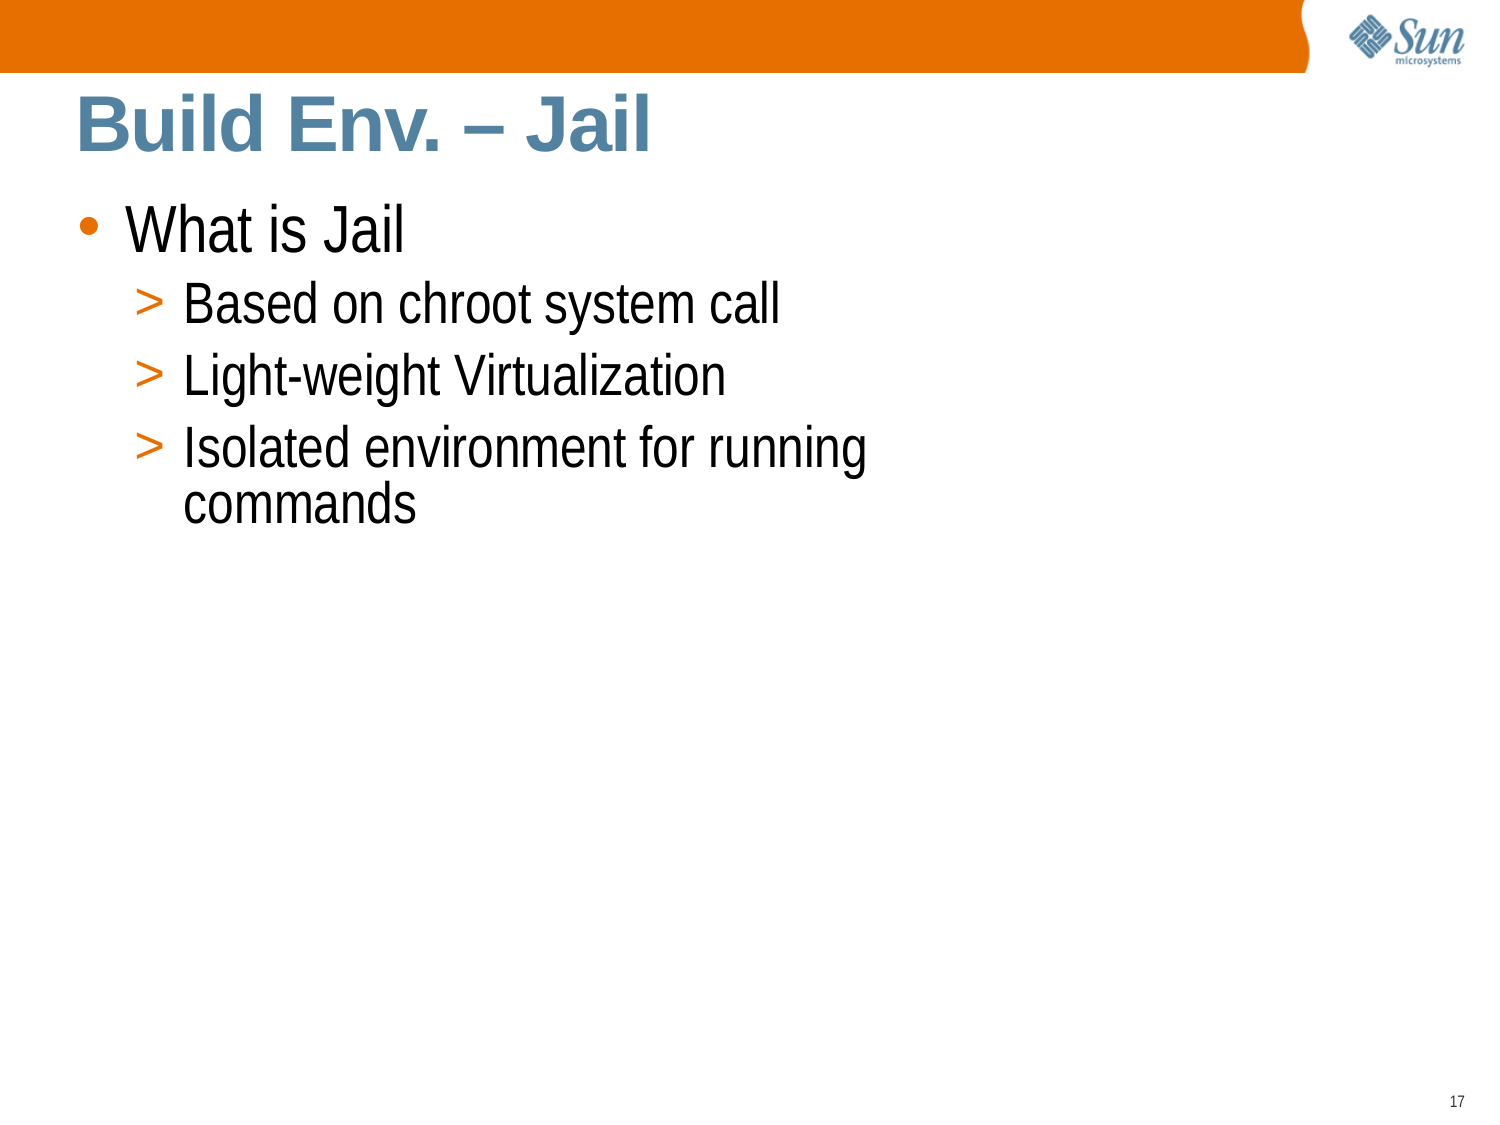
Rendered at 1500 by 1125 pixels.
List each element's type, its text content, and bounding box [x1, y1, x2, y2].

picture [0, 0, 1500, 73]
list What is Jail Based on chroot system call Light-weight Virtualization Isolated environment for running commands [57, 209, 960, 914]
title Build Env. – Jail [75, 87, 1486, 192]
